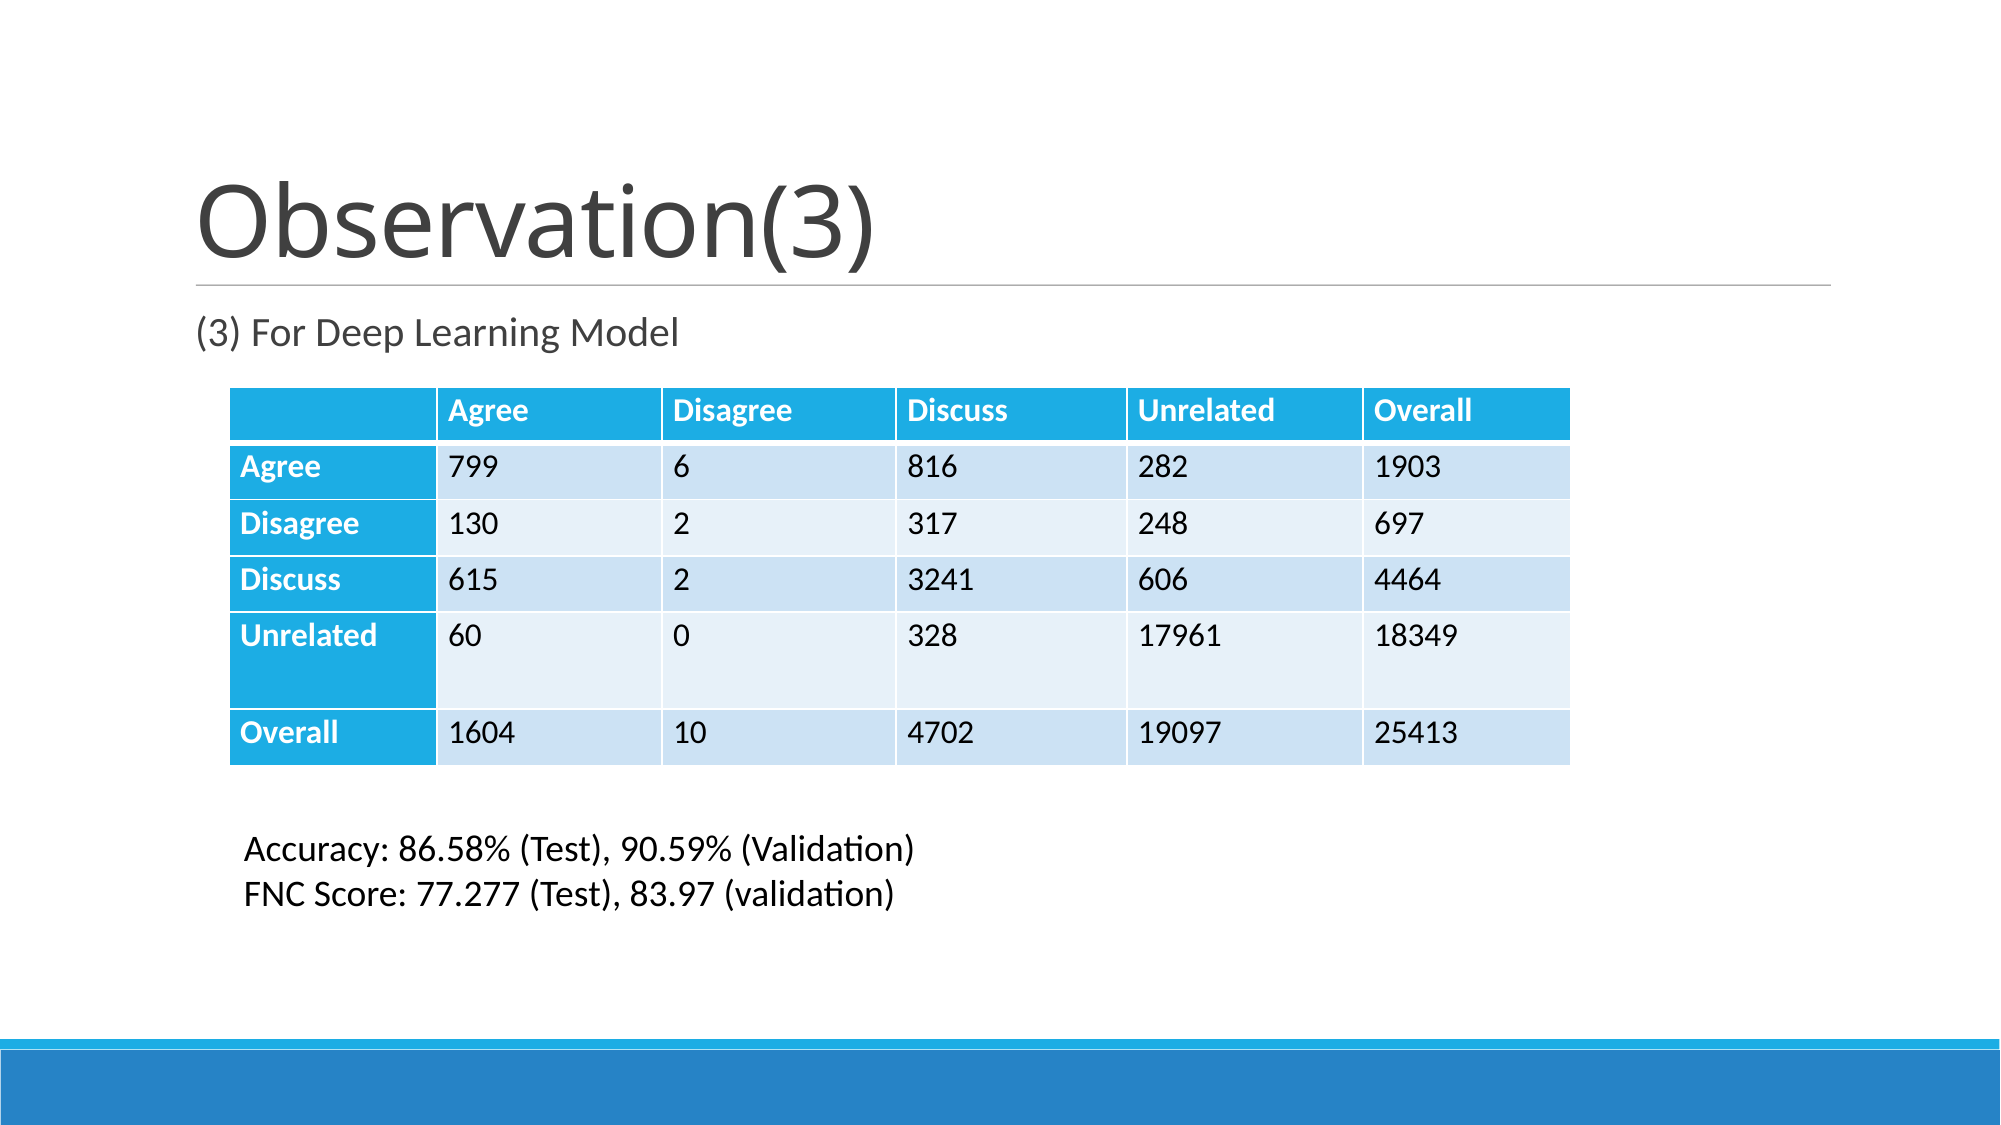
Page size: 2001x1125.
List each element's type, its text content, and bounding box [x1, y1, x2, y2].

table_cell 0 [663, 613, 895, 708]
table_cell 282 [1128, 446, 1362, 499]
table_header Disagree [663, 388, 895, 440]
text_box (3) For Deep Learning Model [180, 302, 1830, 963]
table_cell 816 [897, 446, 1126, 499]
table_cell 606 [1128, 557, 1362, 611]
table_cell 4702 [897, 710, 1126, 765]
table_cell 19097 [1128, 710, 1362, 765]
table_cell 3241 [897, 557, 1126, 611]
table_cell 799 [438, 446, 661, 499]
table_header Discuss [897, 388, 1126, 440]
table_cell 6 [663, 446, 895, 499]
table_cell Discuss [230, 557, 436, 611]
table_cell 130 [438, 500, 661, 555]
table_cell Unrelated [230, 613, 436, 708]
table_cell 2 [663, 557, 895, 611]
table_cell 17961 [1128, 613, 1362, 708]
text_box Observation(3) [180, 47, 1830, 285]
table_cell 25413 [1364, 710, 1570, 765]
table_cell Agree [230, 446, 436, 499]
table_cell 1903 [1364, 446, 1570, 499]
table_cell 4464 [1364, 557, 1570, 611]
table_cell 248 [1128, 500, 1362, 555]
table_header Agree [438, 388, 661, 440]
table_cell 697 [1364, 500, 1570, 555]
table_cell 615 [438, 557, 661, 611]
table_cell 317 [897, 500, 1126, 555]
text_box Accuracy: 86.58% (Test), 90.59% (Validation) FNC Score: 77.277 (Test), 83.97 (validation) [229, 816, 1260, 922]
table_cell 1604 [438, 710, 661, 765]
table_cell 2 [663, 500, 895, 555]
table_cell 60 [438, 613, 661, 708]
table_cell 10 [663, 710, 895, 765]
table_cell Disagree [230, 500, 436, 555]
table_header Unrelated [1128, 388, 1362, 440]
table_header [230, 388, 436, 440]
table_cell 328 [897, 613, 1126, 708]
table_header Overall [1364, 388, 1570, 440]
table_cell Overall [230, 710, 436, 765]
table_cell 18349 [1364, 613, 1570, 708]
